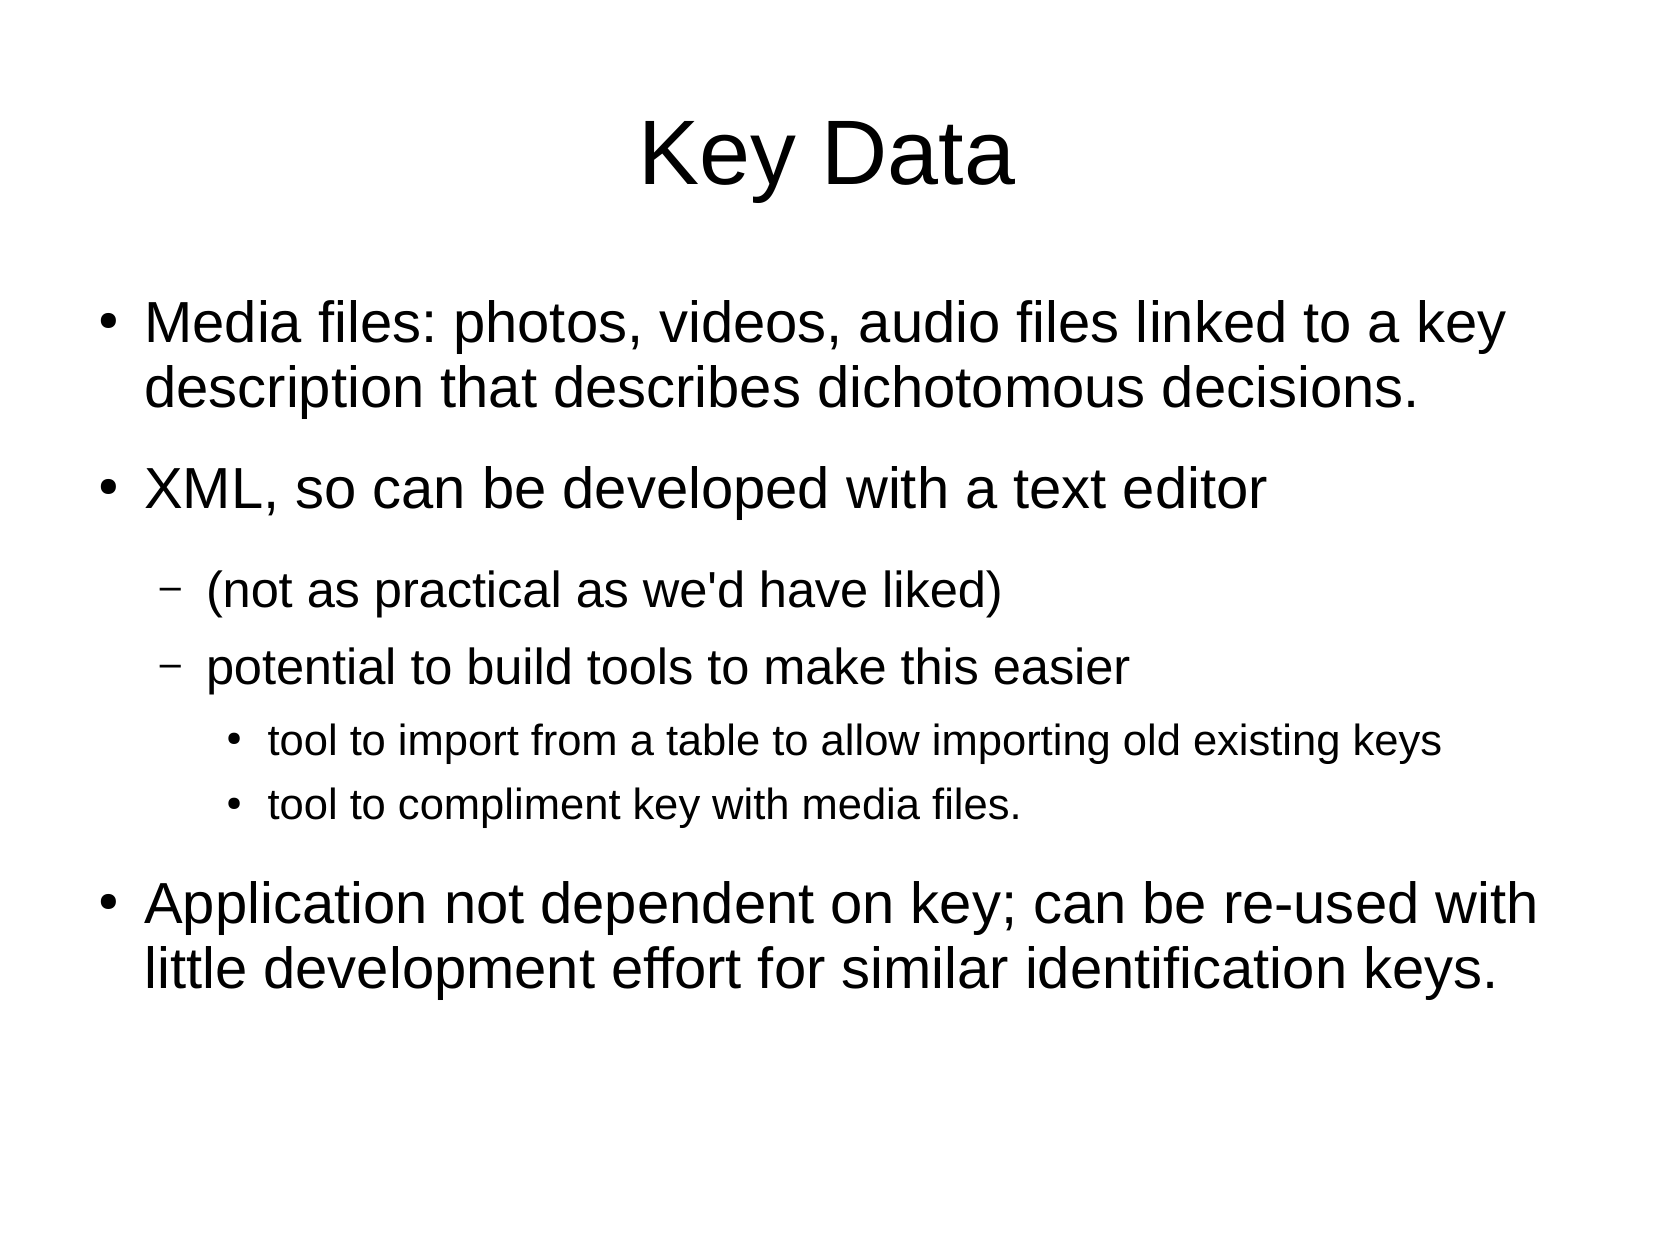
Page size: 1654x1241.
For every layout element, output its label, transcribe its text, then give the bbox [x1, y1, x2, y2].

list Media files: photos, videos, audio files linked to a key description that describes dichotomous decisions. XML, so can be developed with a text editor (not as practical as we'd have liked) potential to build tools to make this easier tool to import from a table to allow importing old existing keys tool to compliment key with media files. Application not dependent on key; can be re-used with little development effort for similar identification keys. [82, 290, 1571, 1010]
title Key Data [82, 49, 1571, 257]
